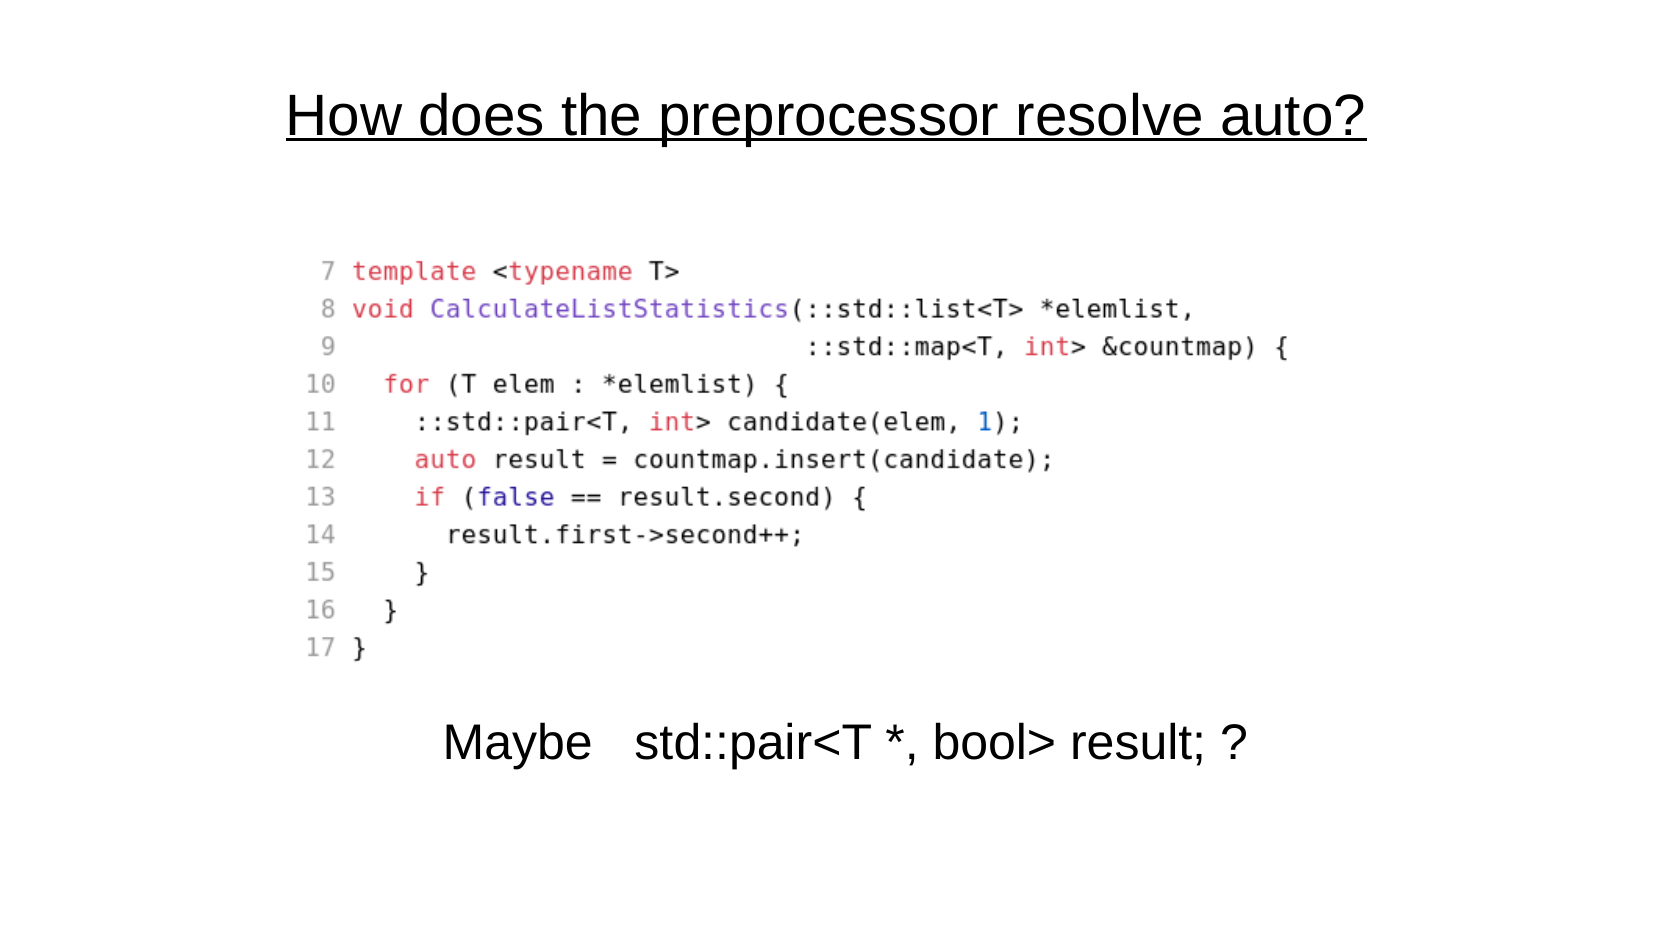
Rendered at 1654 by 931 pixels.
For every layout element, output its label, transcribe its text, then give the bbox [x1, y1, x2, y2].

title How does the preprocessor resolve auto? [82, 37, 1571, 193]
picture [285, 252, 1365, 672]
text_box Maybe std::pair<T *, bool> result; ? [427, 707, 1264, 778]
